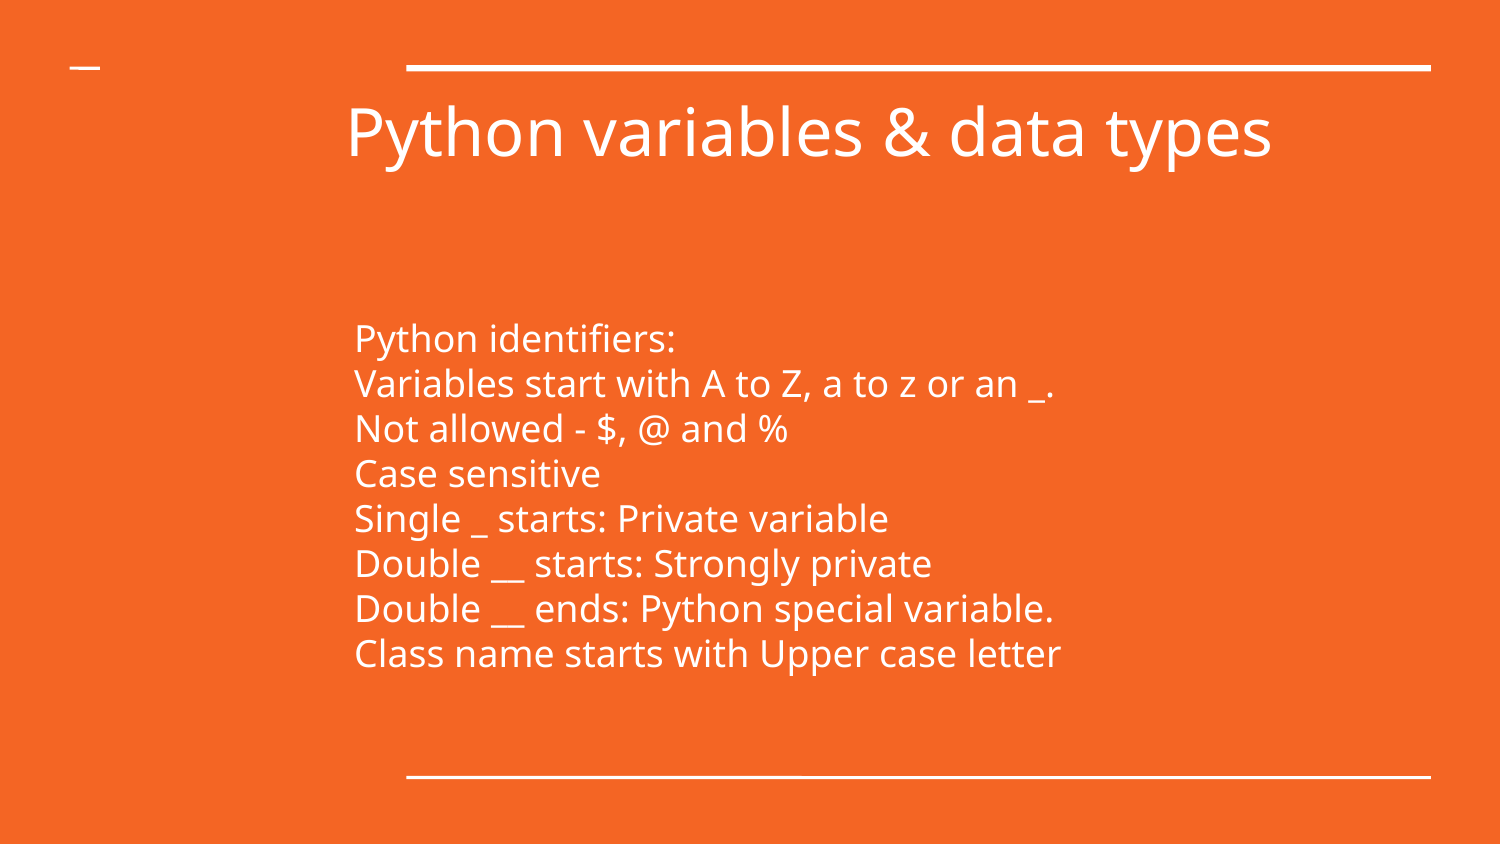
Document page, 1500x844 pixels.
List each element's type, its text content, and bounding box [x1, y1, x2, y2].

subtitle Python identifiers: Variables start with A to Z, a to z or an _. Not allowed - $, @ and % Case sensitive Single _ starts: Private variable Double __ starts: Strongly private Double __ ends: Python special variable. Class name starts with Upper case letter [339, 236, 1428, 735]
title Python variables & data types [330, 74, 1440, 181]
